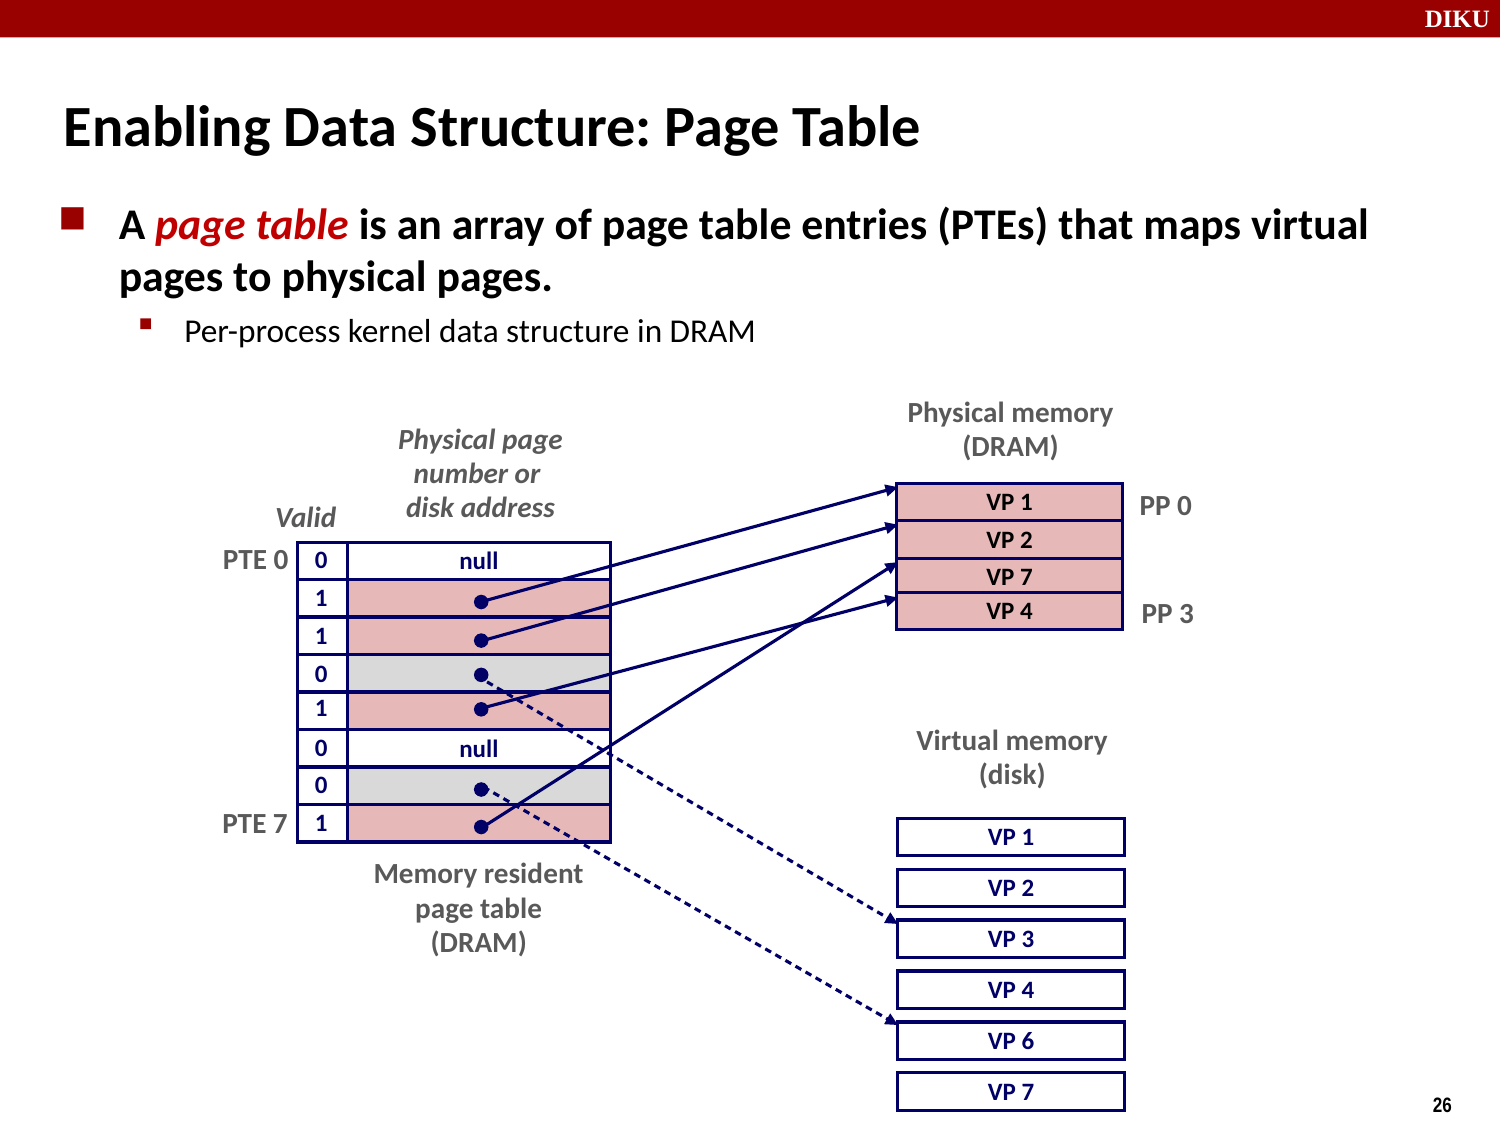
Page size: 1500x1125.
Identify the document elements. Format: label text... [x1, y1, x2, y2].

text_box 1 [303, 813, 345, 851]
text_box VP 1 [897, 818, 1125, 856]
text_box Valid [260, 492, 373, 548]
text_box [349, 768, 611, 843]
text_box VP 2 [897, 869, 1125, 907]
text_box VP 2 [896, 521, 1123, 559]
text_box 0 [300, 725, 345, 762]
text_box A page table is an array of page table entries (PTEs) that maps virtual pages to physical pages. Per-process kernel data structure in DRAM [47, 188, 1411, 400]
text_box [349, 579, 611, 730]
text_box PP 0 [1120, 477, 1211, 533]
text_box VP 7 [897, 1072, 1125, 1111]
text_box PP 3 [1122, 585, 1213, 641]
text_box null [349, 730, 611, 768]
text_box 1 [300, 575, 345, 613]
text_box VP 6 [897, 1021, 1125, 1060]
text_box 0 [300, 664, 345, 685]
text_box PTE 0 [198, 531, 304, 587]
text_box VP 4 [897, 970, 1125, 1009]
text_box 0 [304, 537, 345, 575]
text_box 1 [300, 685, 345, 725]
text_box null [580, 748, 611, 768]
text_box Virtual memory (disk) [888, 715, 1136, 810]
text_box VP 7 [896, 559, 1123, 592]
text_box VP 3 [897, 920, 1125, 958]
text_box Physical page number or disk address [371, 406, 589, 540]
text_box Memory resident page table (DRAM) [344, 848, 614, 983]
text_box 1 [300, 613, 345, 664]
text_box PTE 7 [198, 795, 303, 852]
text_box Enabling Data Structure: Page Table [48, 59, 1408, 188]
text_box VP 1 [896, 483, 1123, 521]
text_box 0 [300, 762, 345, 813]
text_box null [349, 542, 611, 579]
text_box Physical memory (DRAM) [878, 387, 1143, 482]
text_box null [574, 568, 611, 579]
text_box VP 4 [896, 592, 1122, 630]
